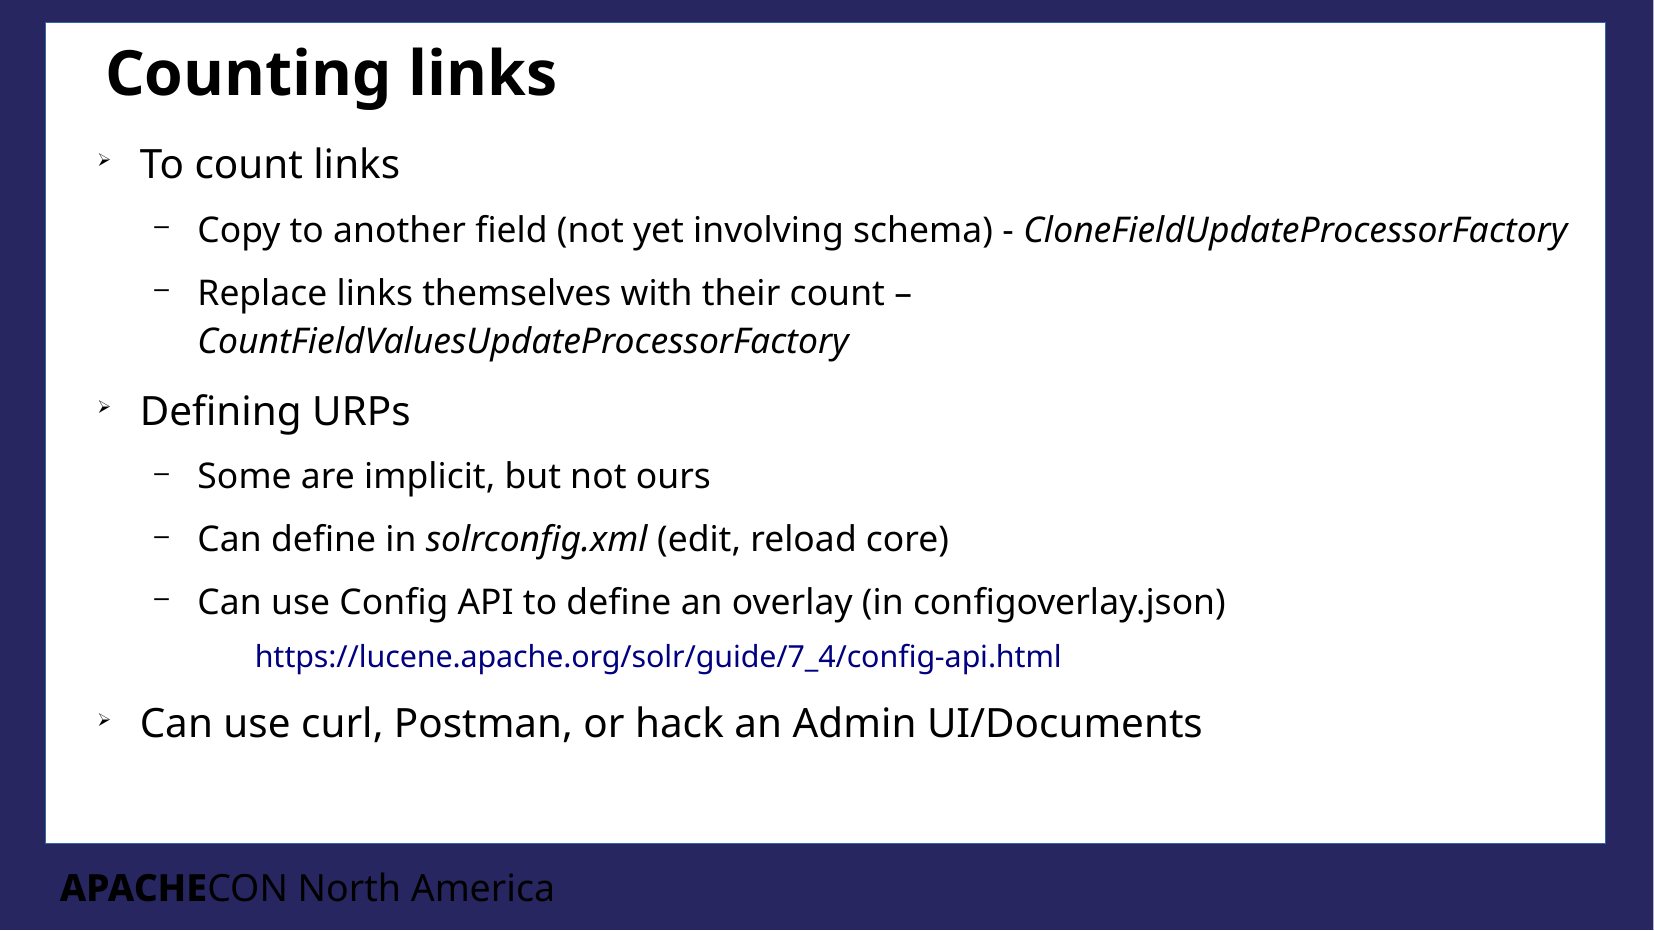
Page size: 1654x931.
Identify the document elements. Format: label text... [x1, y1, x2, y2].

list To count links Copy to another field (not yet involving schema) - CloneFieldUpdateProcessorFactory Replace links themselves with their count – CountFieldValuesUpdateProcessorFactory Defining URPs Some are implicit, but not ours Can define in solrconfig.xml (edit, reload core) Can use Config API to define an overlay (in configoverlay.json) https://lucene.apache.org/solr/guide/7_4/config-api.html Can use curl, Postman, or hack an Admin UI/Documents [82, 135, 1571, 757]
title Counting links [105, 32, 1546, 110]
